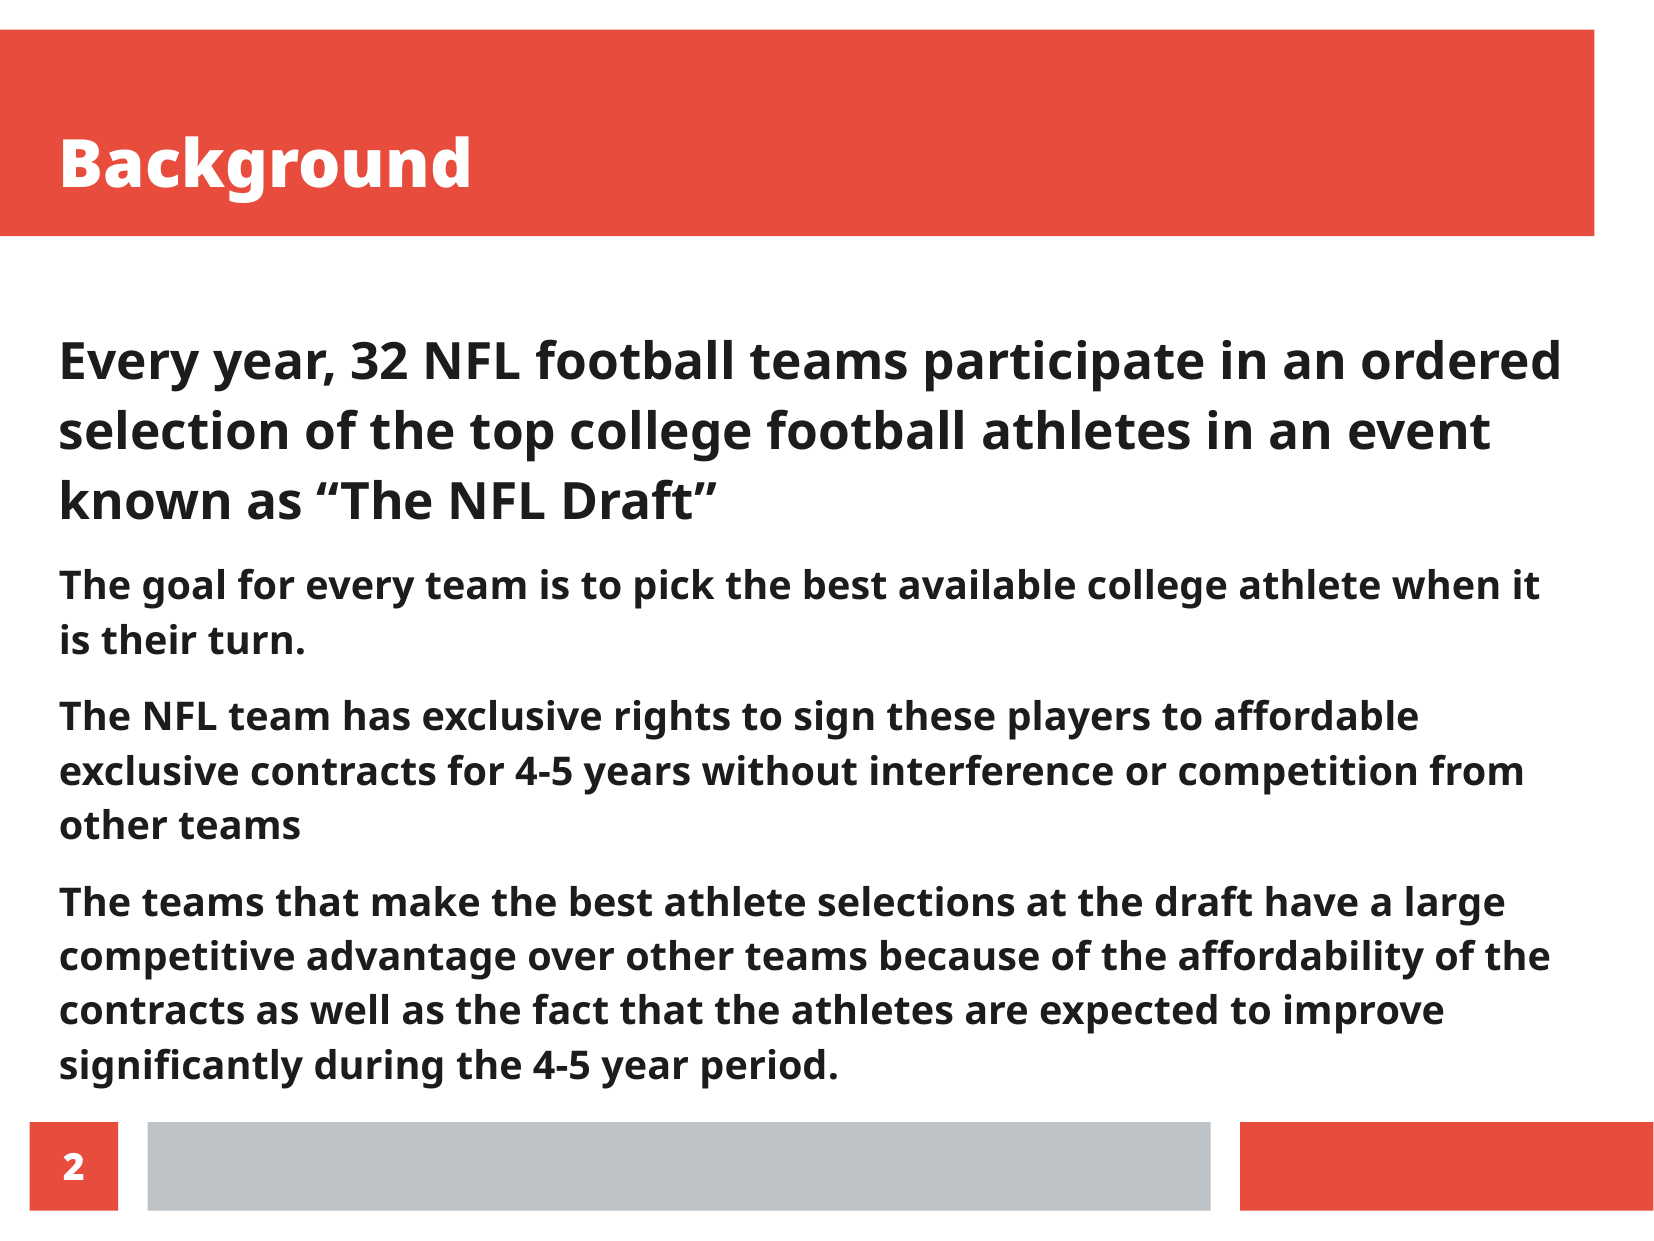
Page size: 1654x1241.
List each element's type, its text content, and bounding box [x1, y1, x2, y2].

list Every year, 32 NFL football teams participate in an ordered selection of the top college football athletes in an event known as “The NFL Draft” The goal for every team is to pick the best available college athlete when it is their turn. The NFL team has exclusive rights to sign these players to affordable exclusive contracts for 4-5 years without interference or competition from other teams The teams that make the best athlete selections at the draft have a large competitive advantage over other teams because of the affordability of the contracts as well as the fact that the athletes are expected to improve significantly during the 4-5 year period. [59, 324, 1565, 1093]
title Background [59, 59, 1595, 207]
